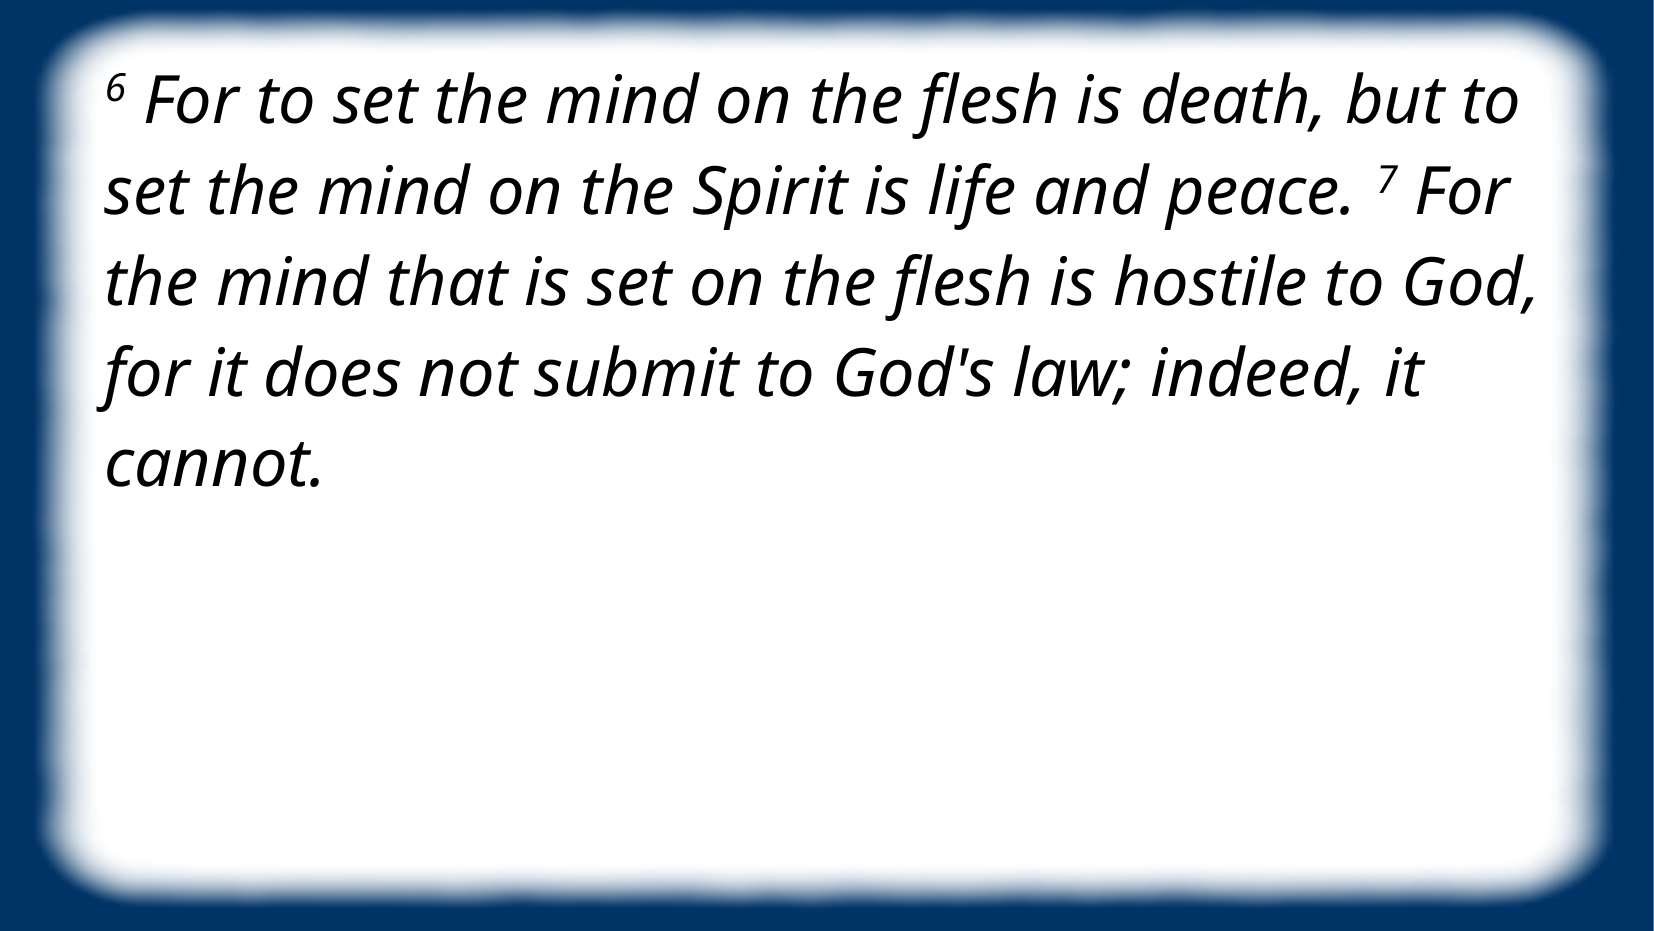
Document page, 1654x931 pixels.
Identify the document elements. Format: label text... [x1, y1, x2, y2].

text_box 6 For to set the mind on the flesh is death, but to set the mind on the Spirit is life and peace. 7 For the mind that is set on the flesh is hostile to God, for it does not submit to God's law; indeed, it cannot. [90, 45, 1561, 504]
picture [0, 0, 1654, 931]
